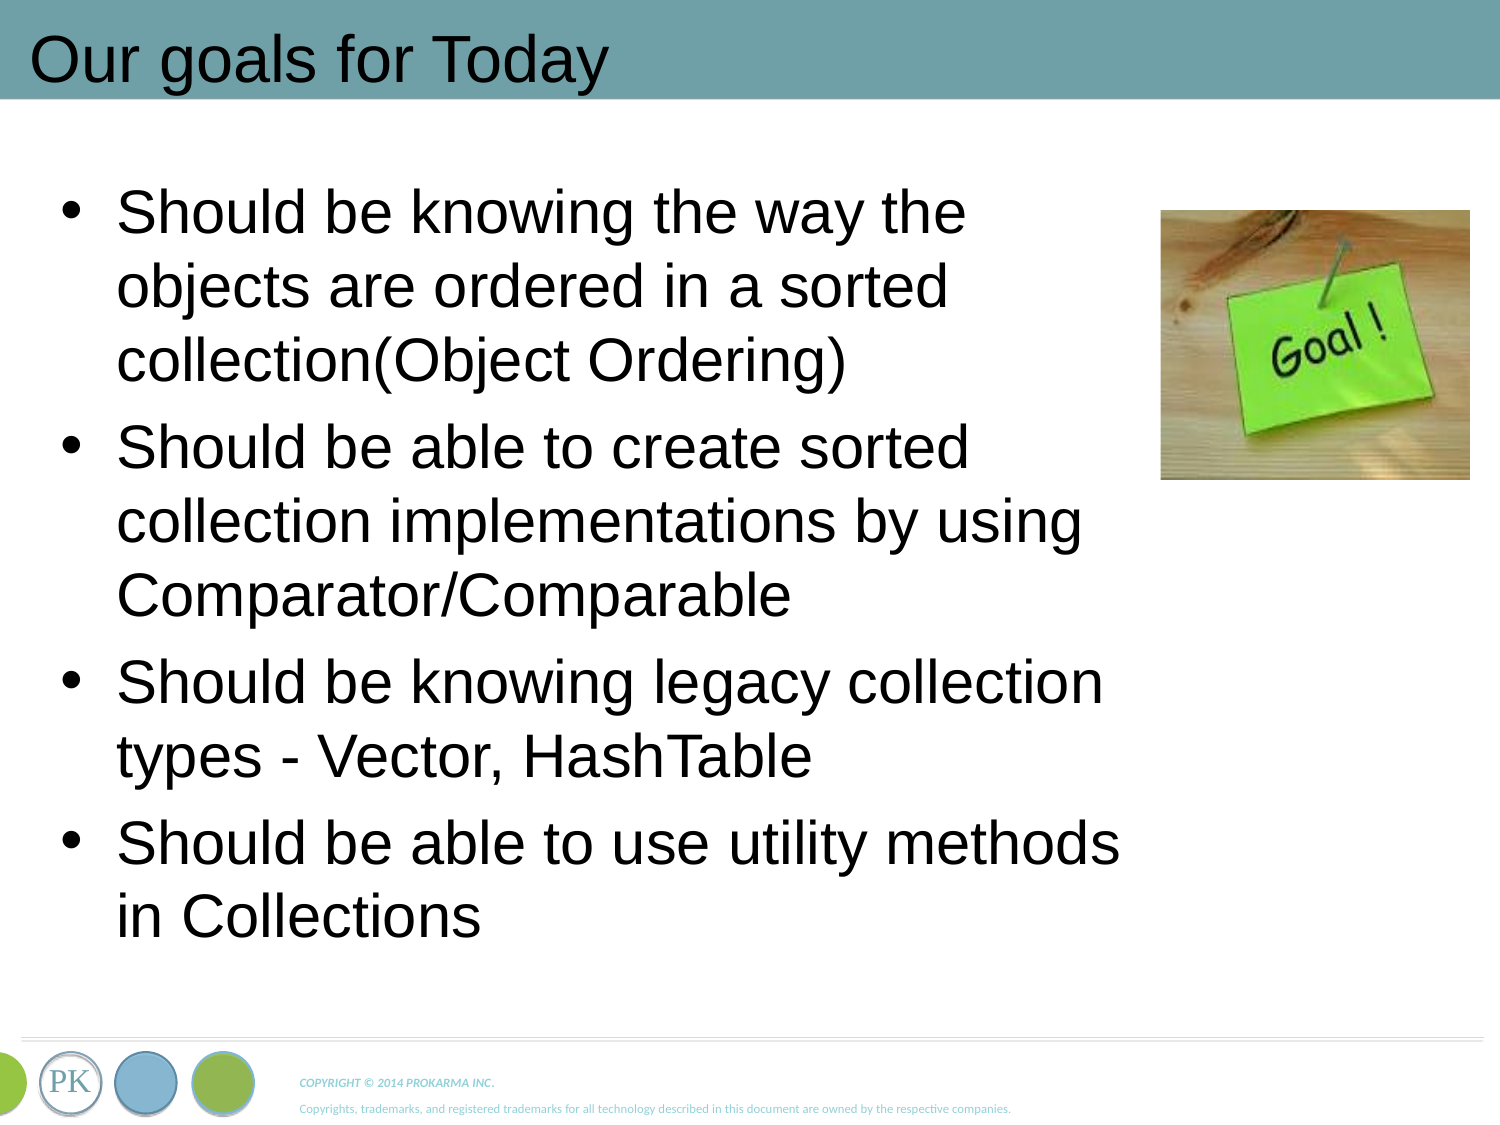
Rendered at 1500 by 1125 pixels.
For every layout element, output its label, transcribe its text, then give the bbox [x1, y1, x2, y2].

text_box Should be knowing the way the objects are ordered in a sorted collection(Object Ordering) Should be able to create sorted collection implementations by using Comparator/Comparable Should be knowing legacy collection types - Vector, HashTable Should be able to use utility methods in Collections [45, 164, 1171, 958]
text_box Our goals for Today [15, 15, 1441, 105]
text_box [1160, 210, 1470, 480]
